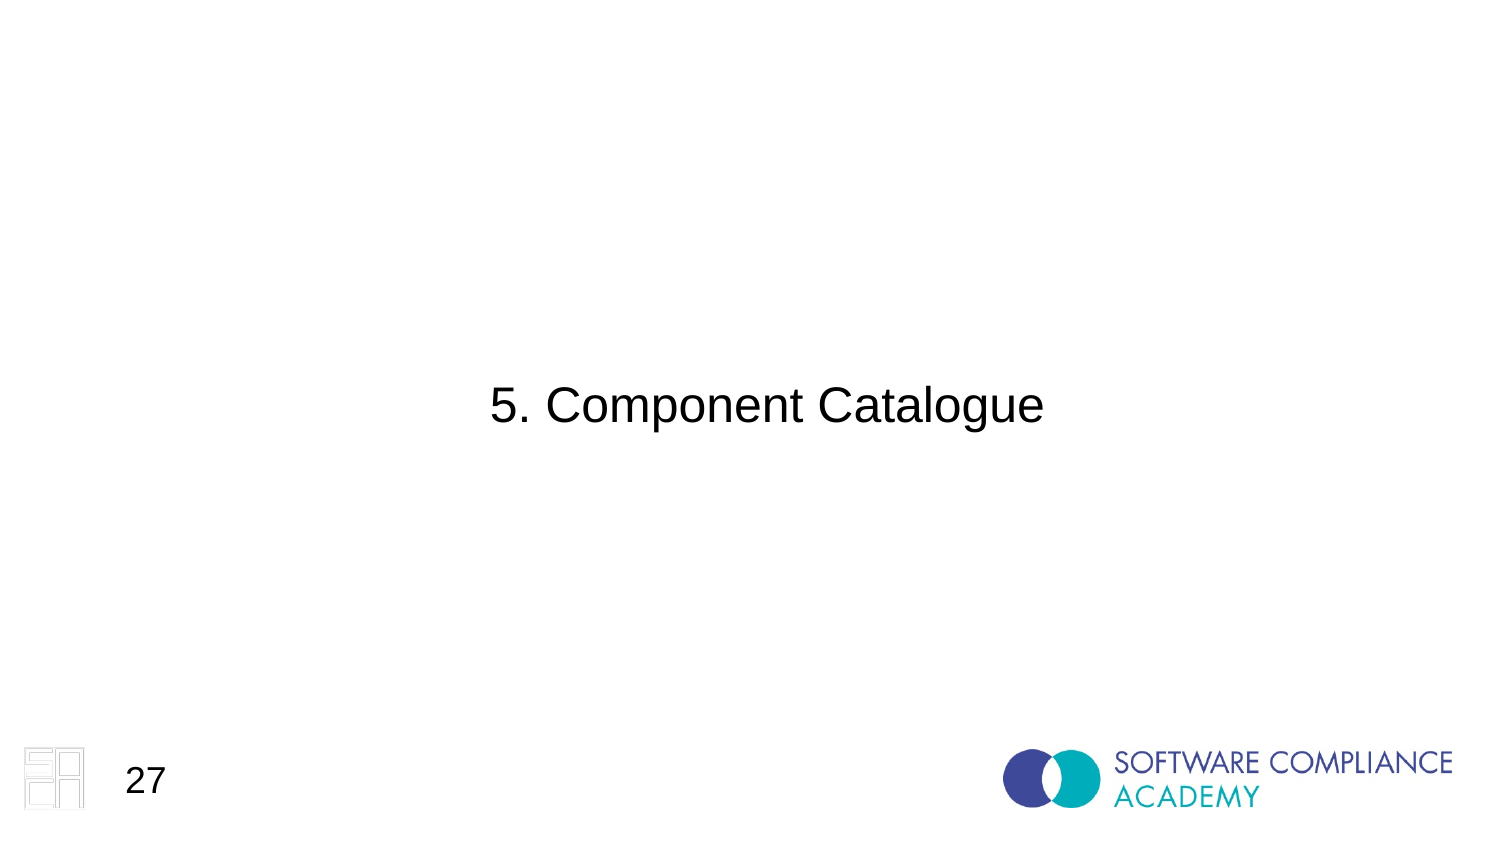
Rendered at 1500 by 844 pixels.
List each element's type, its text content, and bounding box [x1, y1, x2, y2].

picture [23, 746, 86, 811]
picture [1003, 749, 1452, 808]
text_box 5. Component Catalogue [88, 186, 1447, 620]
